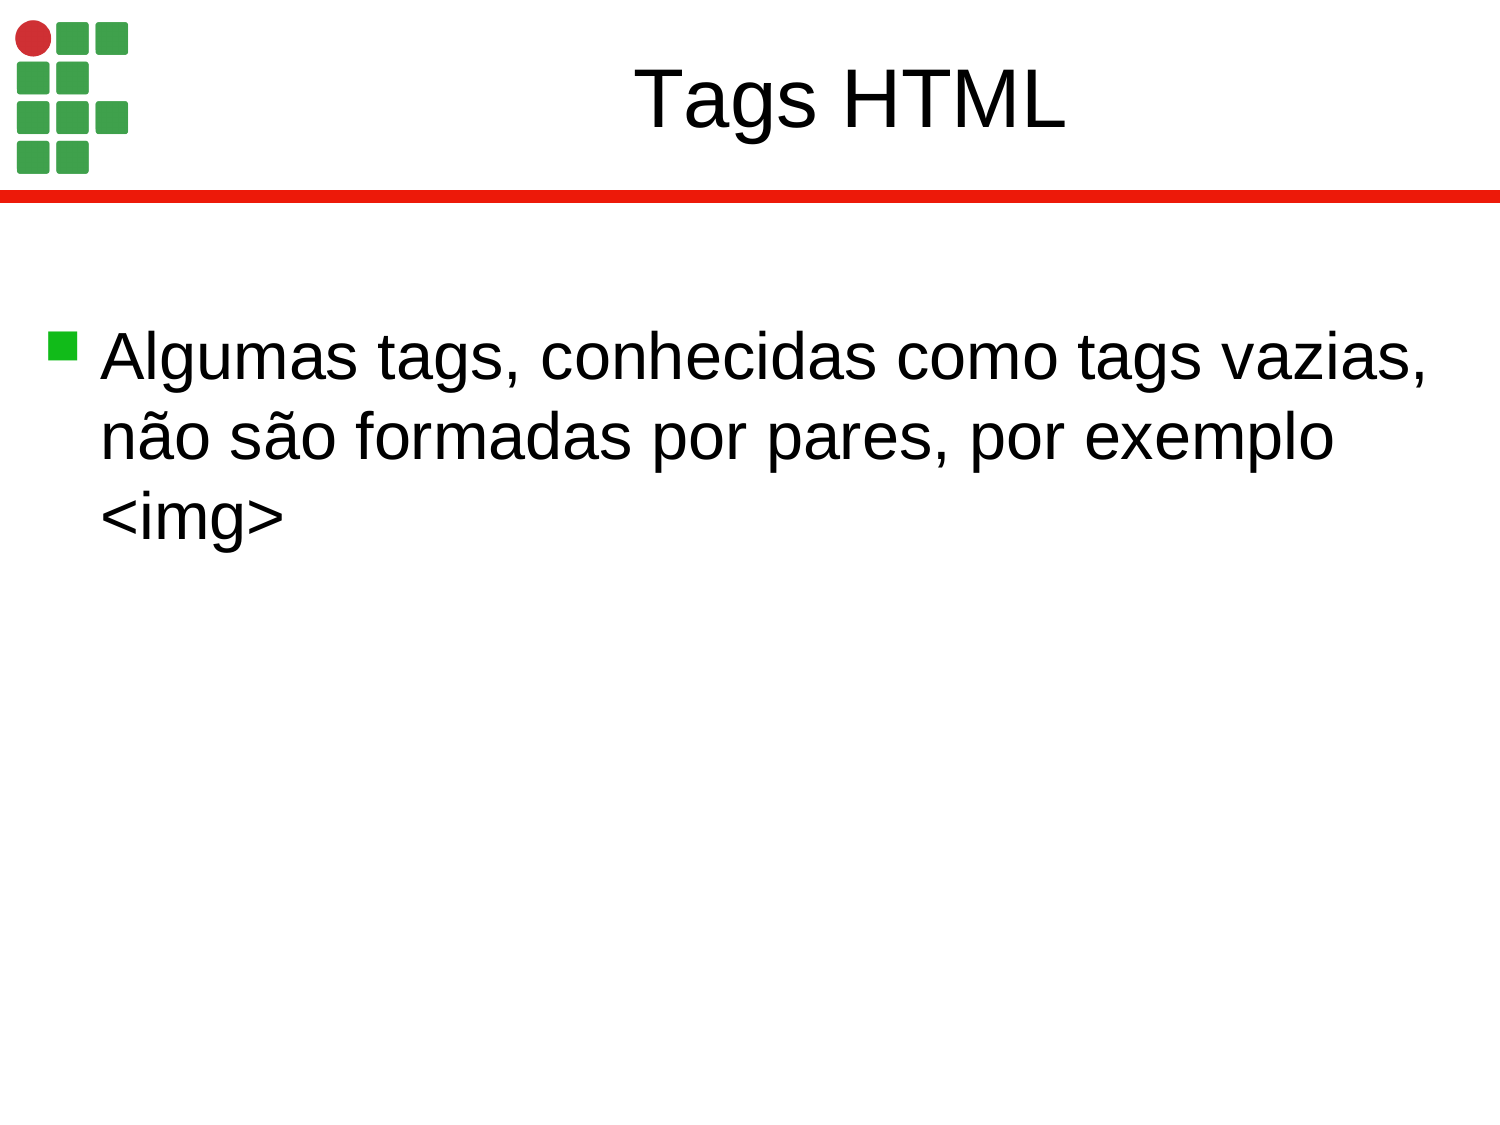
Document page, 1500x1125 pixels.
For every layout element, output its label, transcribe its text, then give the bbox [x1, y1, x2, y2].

title Tags HTML [230, 0, 1471, 202]
picture [14, 16, 130, 178]
list Algumas tags, conhecidas como tags vazias, não são formadas por pares, por exemplo <img> [29, 207, 1471, 1087]
